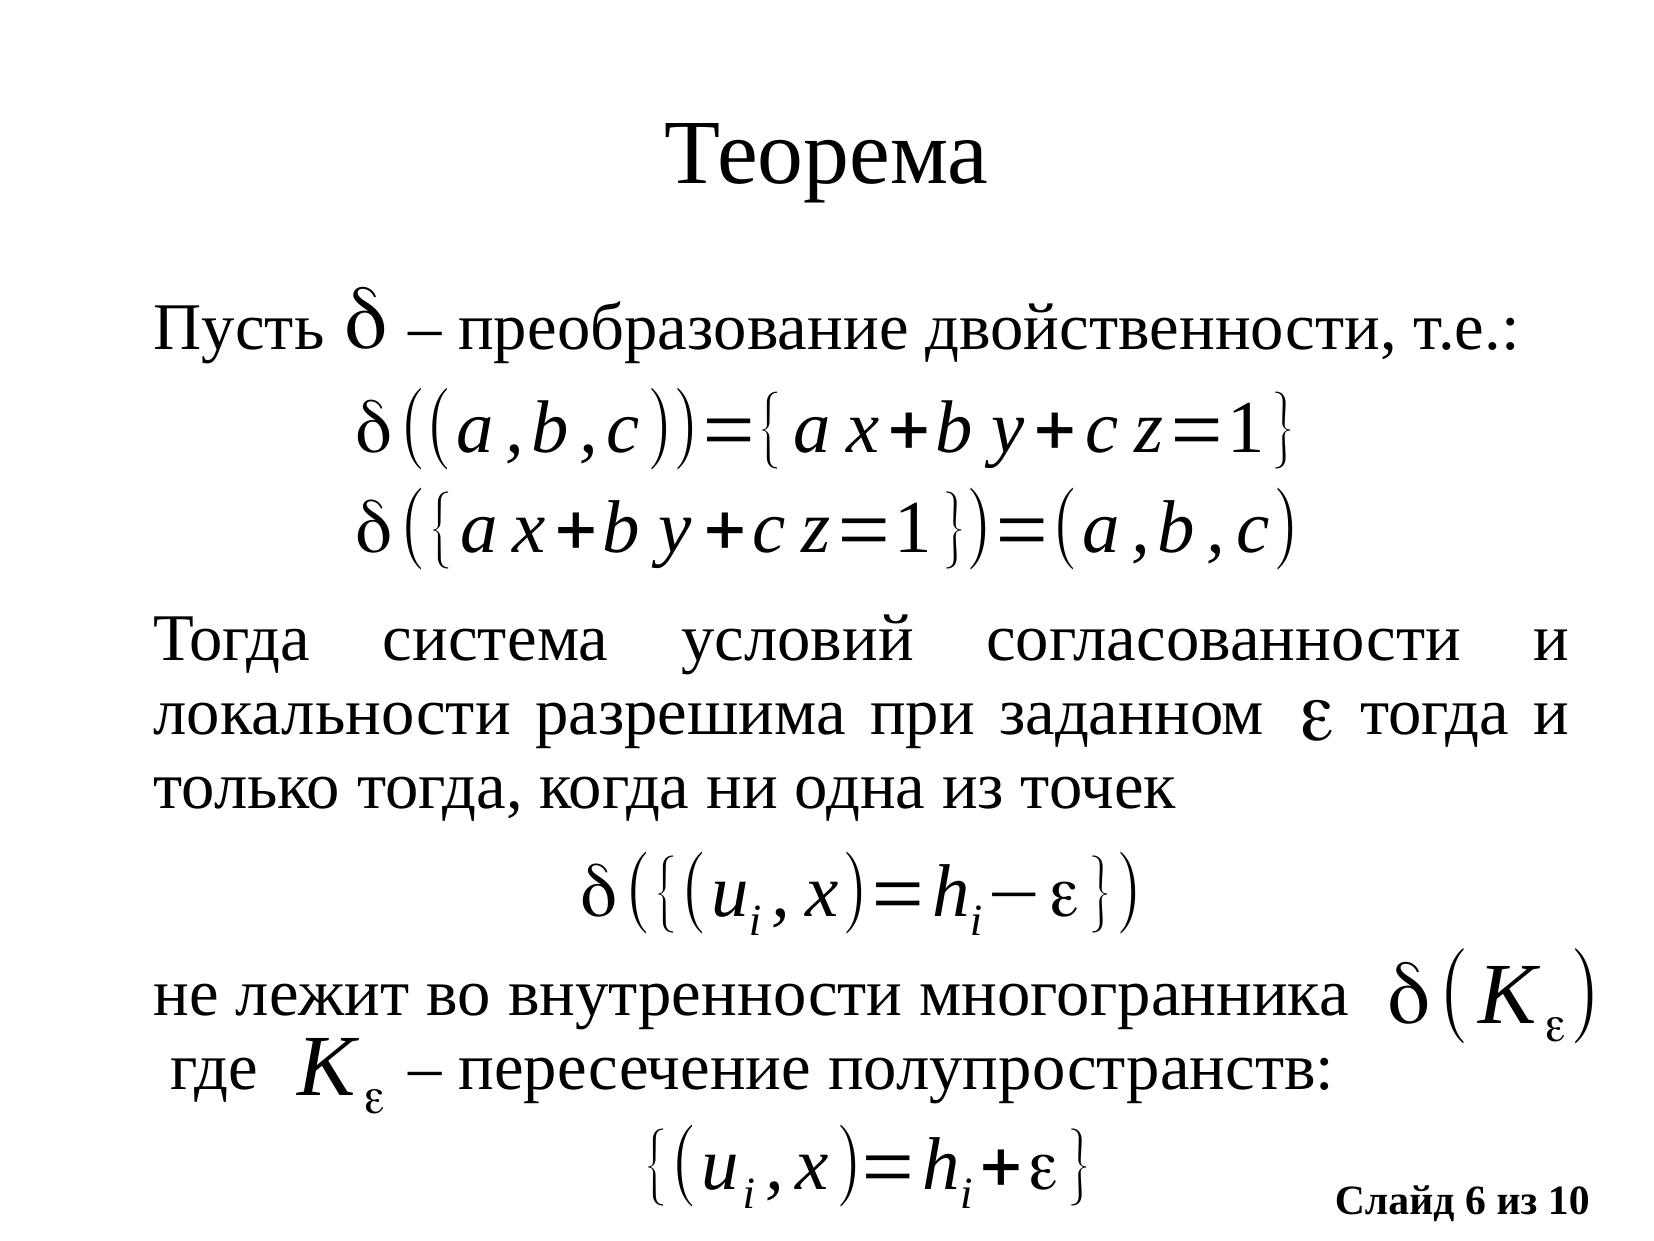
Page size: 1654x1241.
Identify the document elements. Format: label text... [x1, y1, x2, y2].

list Пусть – преобразование двойственности, т.е.: Тогда система условий согласованности и локальности разрешима при заданном тогда и только тогда, когда ни одна из точек не лежит во внутренности многогранника где – пересечение полупространств: [82, 290, 1571, 1241]
chart [561, 849, 1158, 945]
chart [271, 1017, 410, 1115]
chart [1365, 945, 1622, 1050]
chart [626, 1122, 1115, 1218]
chart [322, 283, 410, 355]
chart [336, 385, 1321, 476]
title Теорема [82, 49, 1571, 257]
chart [336, 485, 1318, 576]
chart [1276, 696, 1357, 747]
